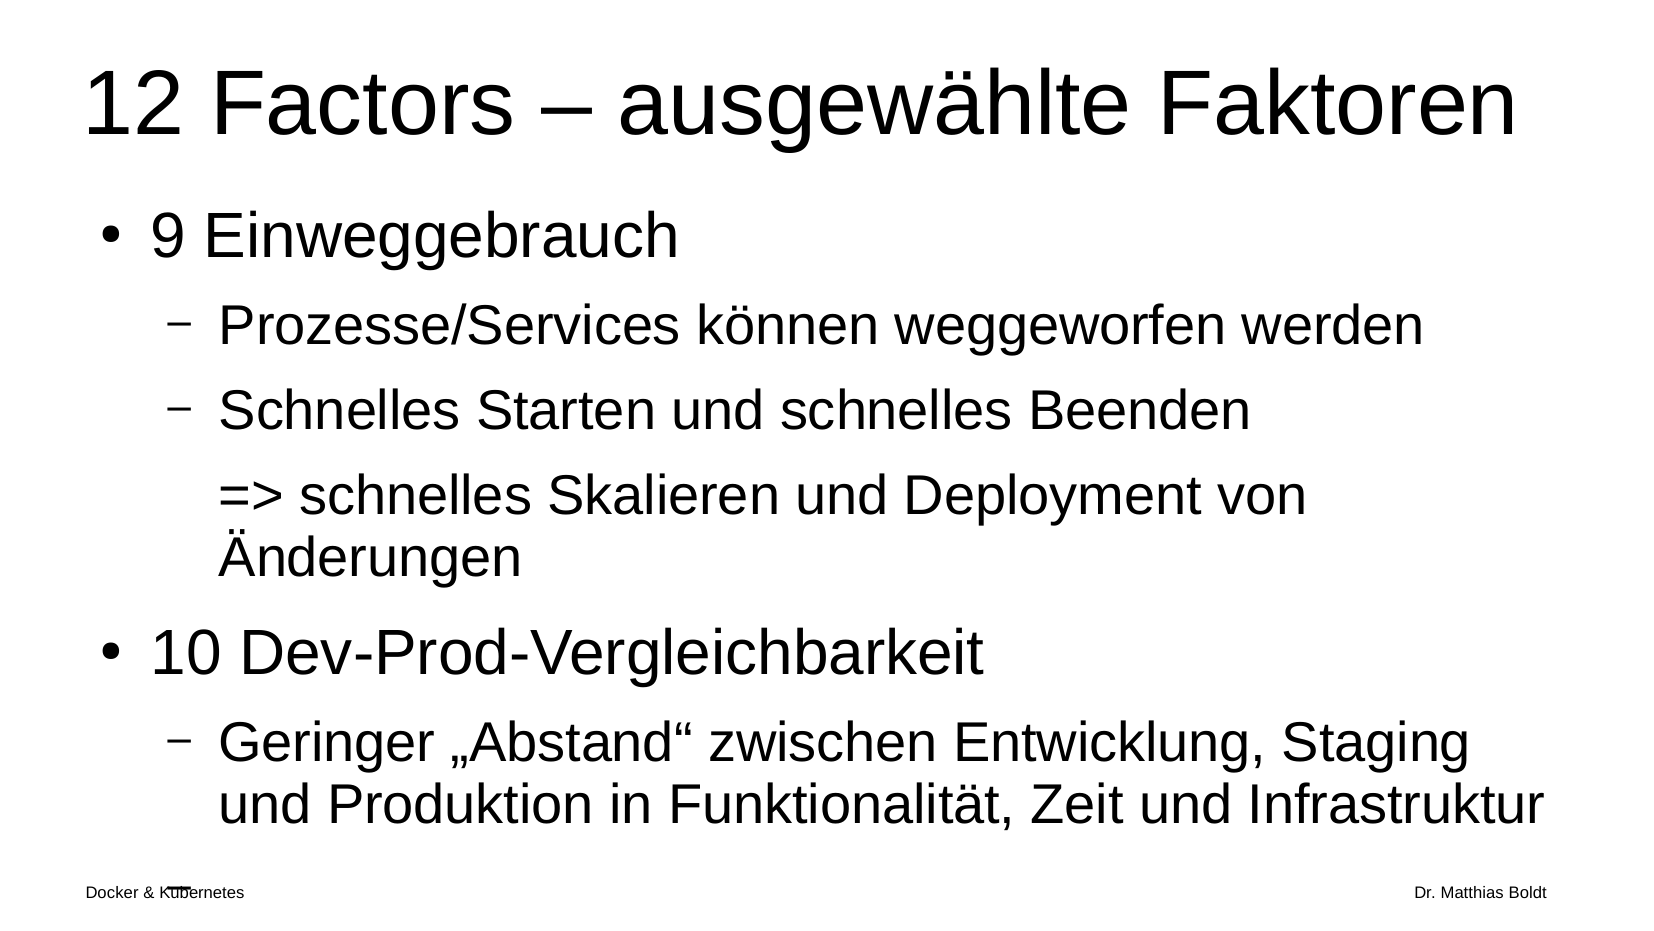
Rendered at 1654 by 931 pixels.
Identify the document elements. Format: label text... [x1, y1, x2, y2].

text_box Docker & Kubernetes Dr. Matthias Boldt [70, 875, 1563, 910]
title 12 Factors – ausgewählte Faktoren [82, 0, 1619, 206]
list 9 Einweggebrauch Prozesse/Services können weggeworfen werden Schnelles Starten und schnelles Beenden => schnelles Skalieren und Deployment von Änderungen 10 Dev-Prod-Vergleichbarkeit Geringer „Abstand“ zwischen Entwicklung, Staging und Produktion in Funktionalität, Zeit und Infrastruktur [82, 199, 1571, 845]
